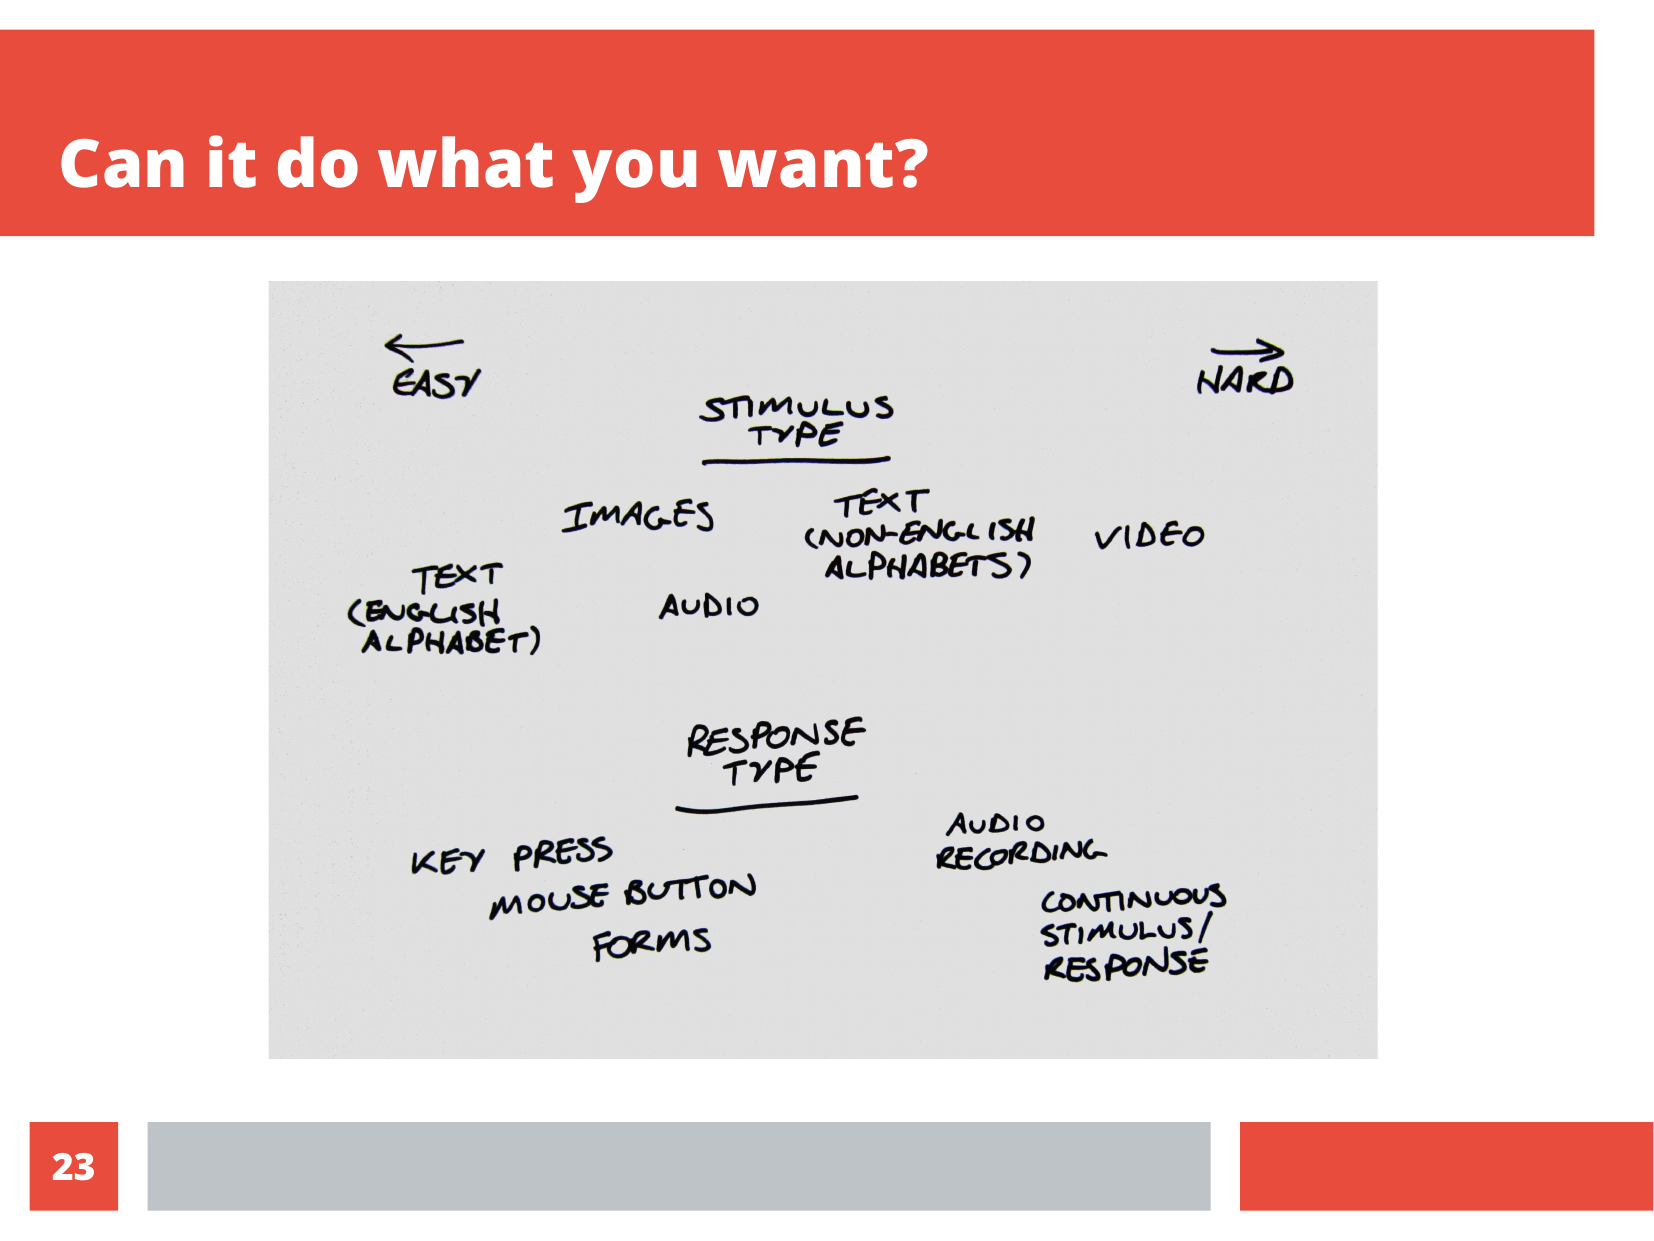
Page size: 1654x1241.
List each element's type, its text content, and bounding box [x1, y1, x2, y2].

picture [268, 281, 1378, 1059]
title Can it do what you want? [59, 59, 1595, 207]
